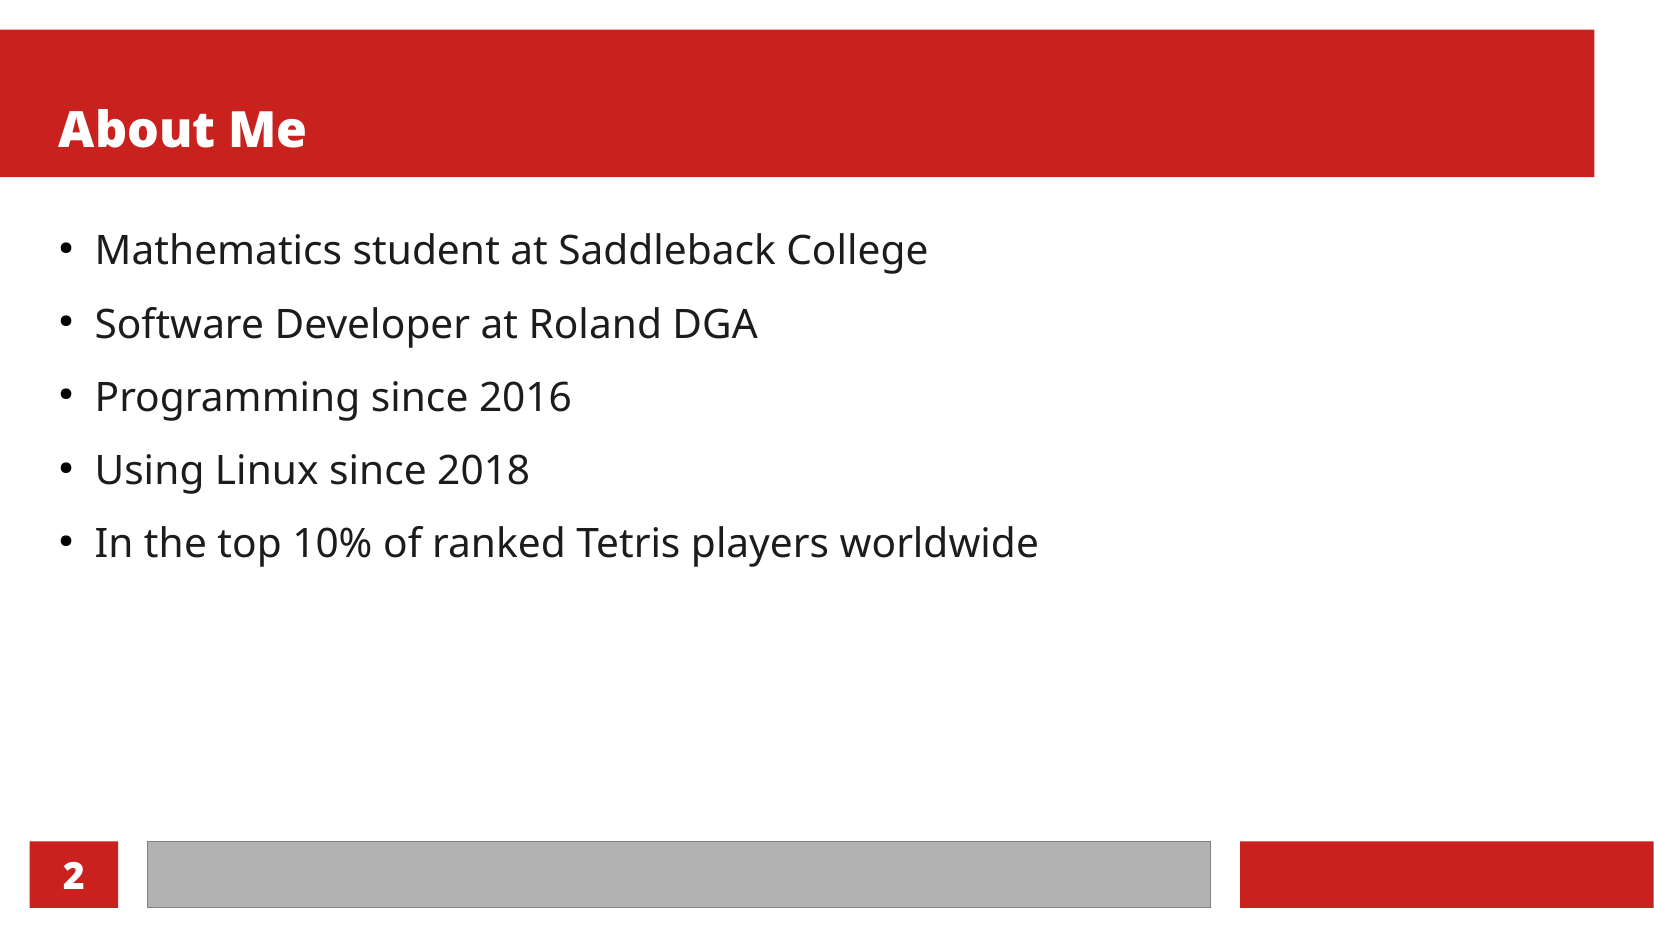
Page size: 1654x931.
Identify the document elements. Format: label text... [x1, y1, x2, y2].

title About Me [59, 44, 1595, 163]
list Mathematics student at Saddleback College Software Developer at Roland DGA Programming since 2016 Using Linux since 2018 In the top 10% of ranked Tetris players worldwide [59, 221, 1565, 798]
